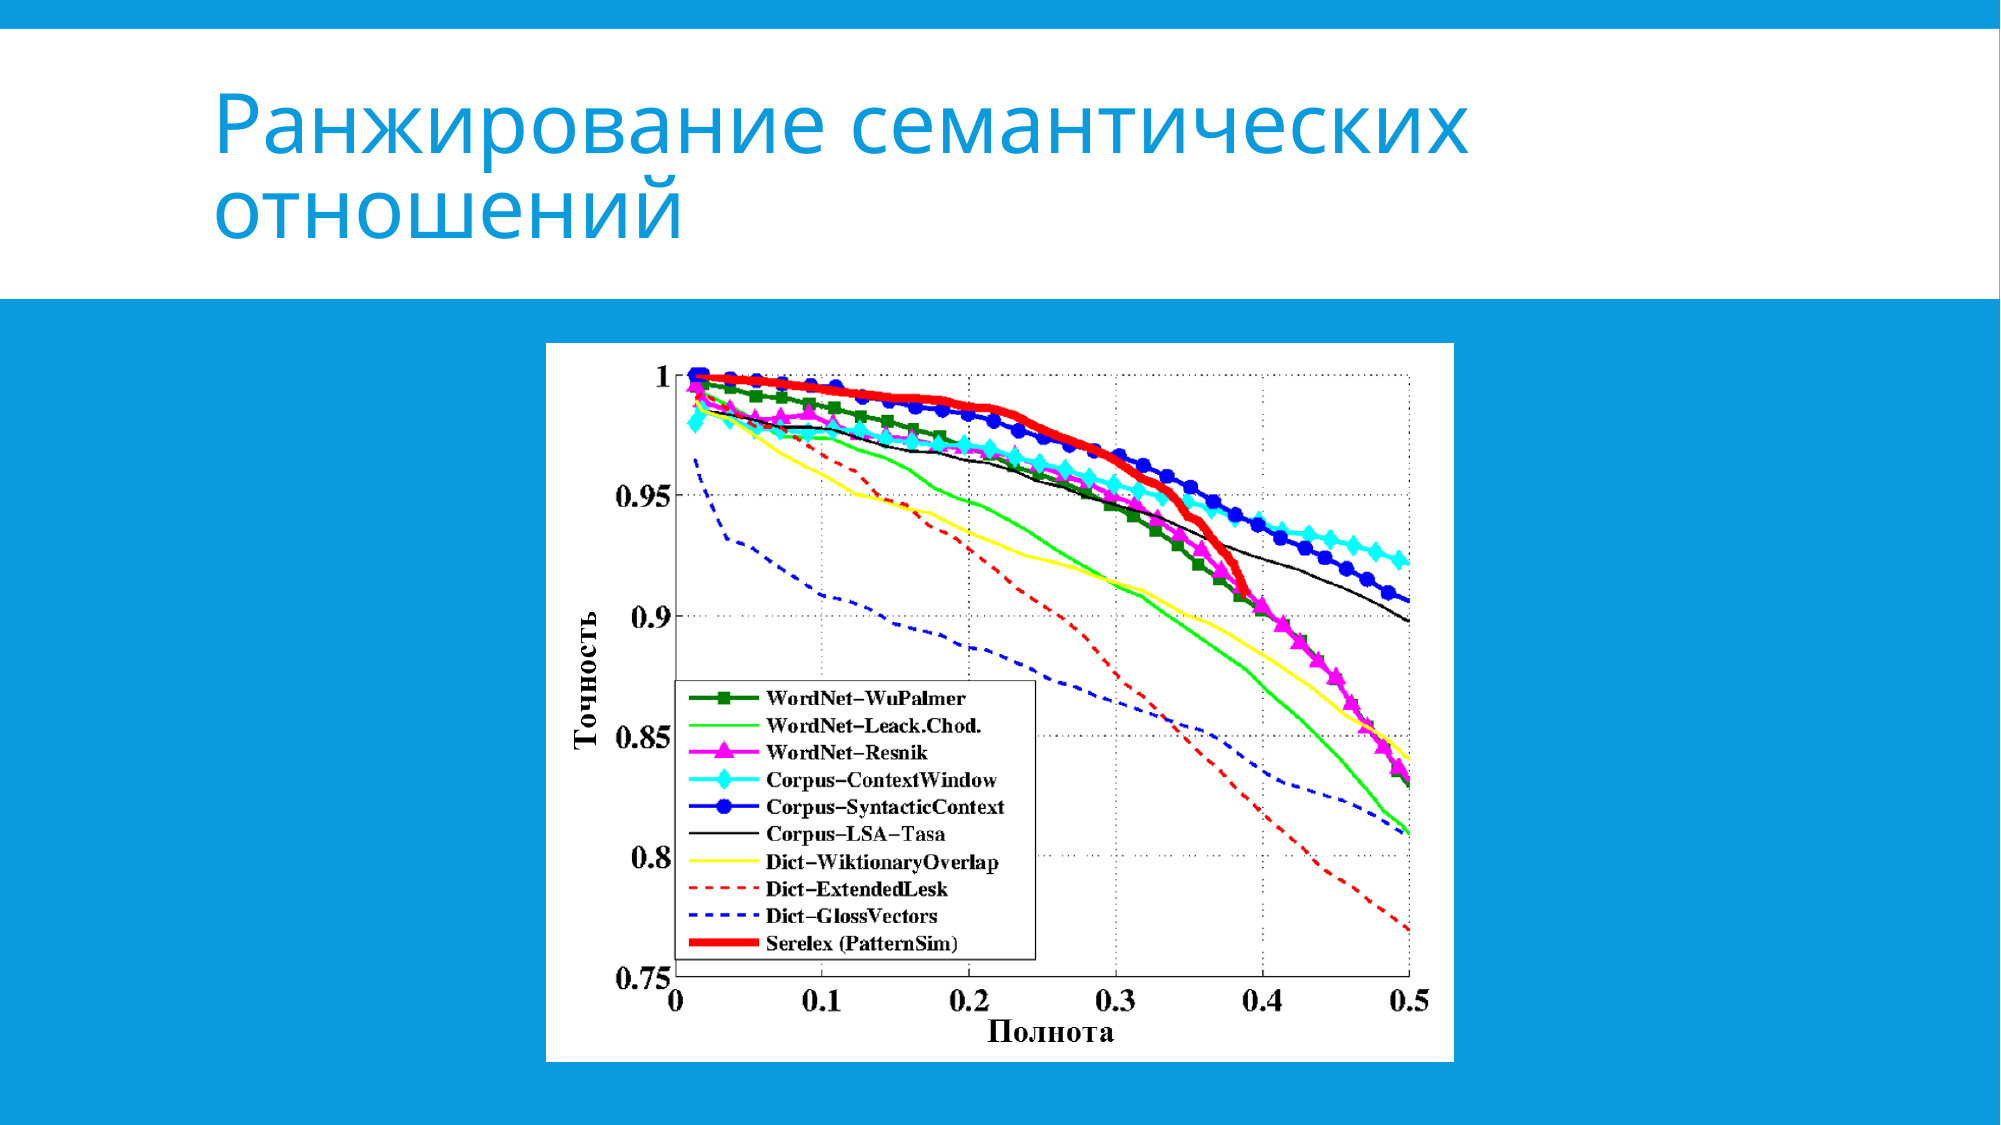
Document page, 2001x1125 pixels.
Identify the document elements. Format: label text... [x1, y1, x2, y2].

picture [560, 357, 1440, 1048]
text_box Ранжирование семантических отношений [197, 46, 1803, 294]
